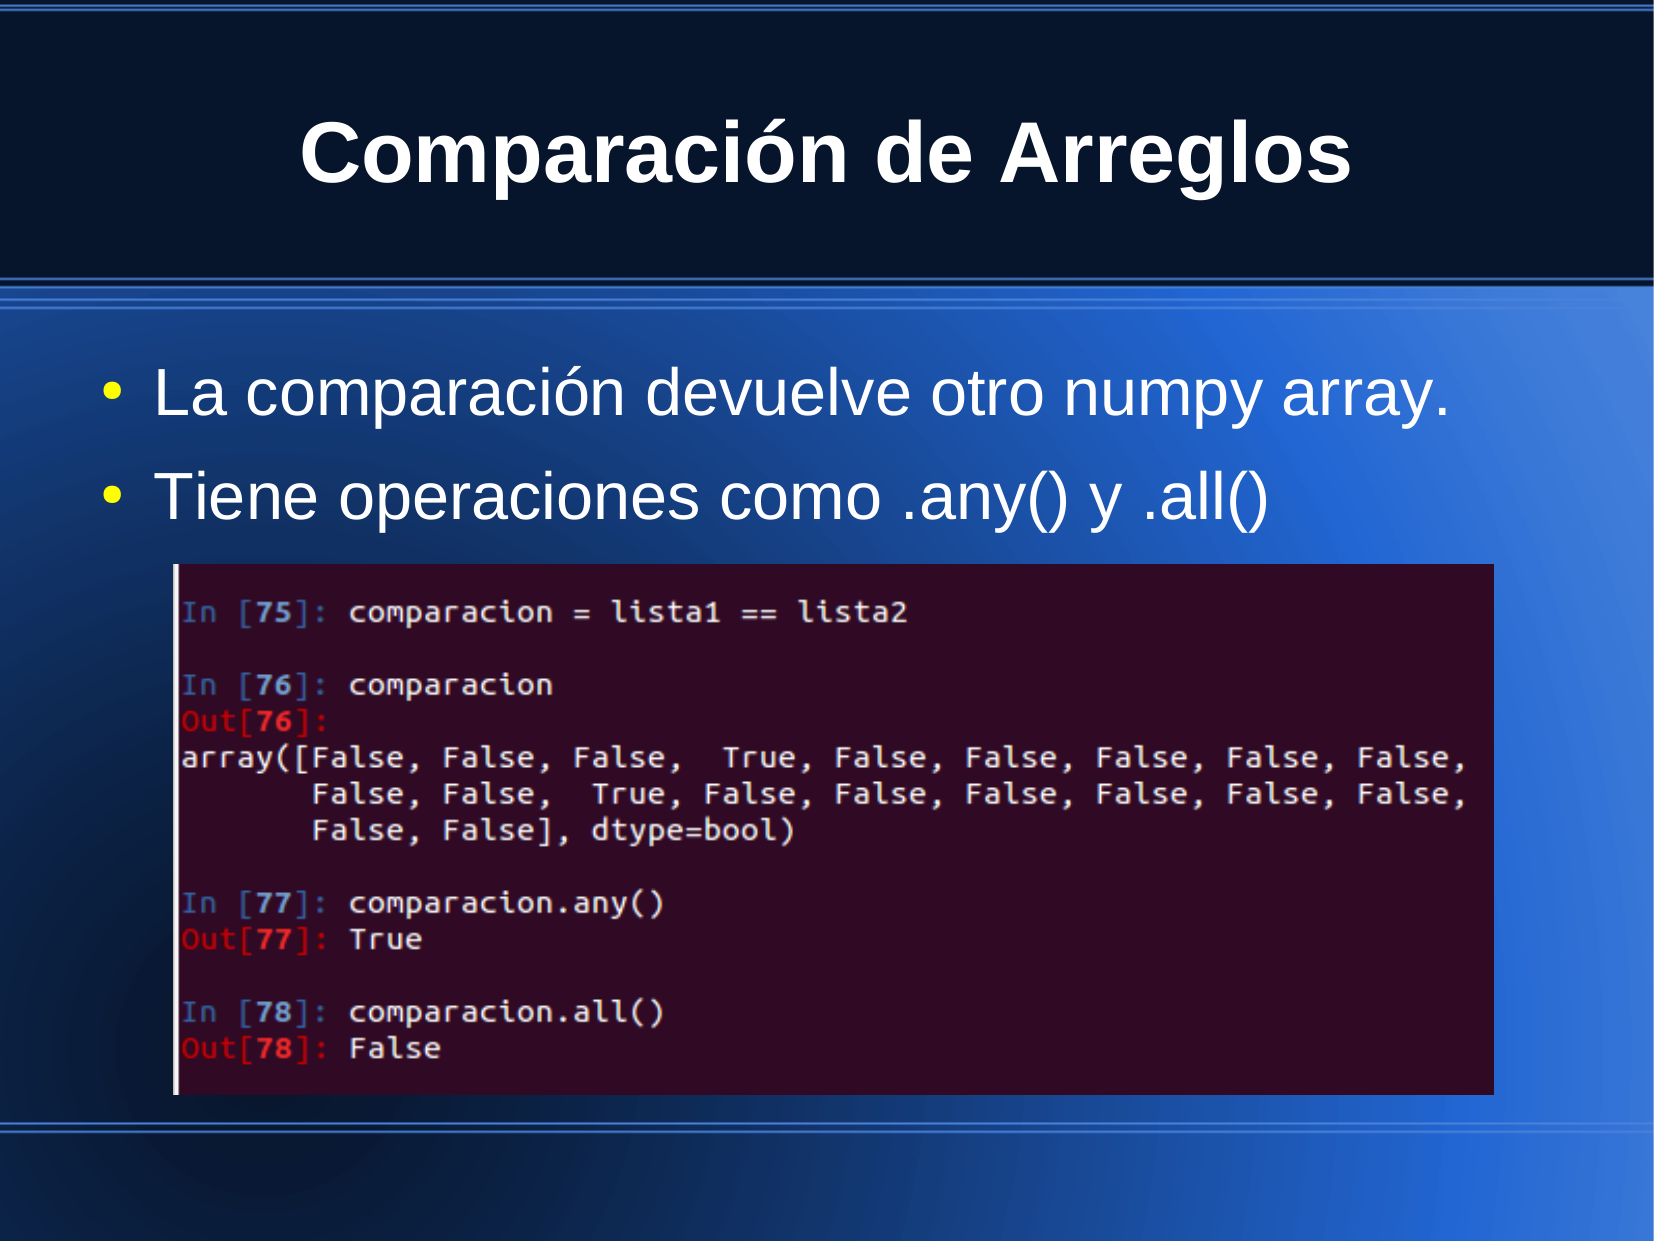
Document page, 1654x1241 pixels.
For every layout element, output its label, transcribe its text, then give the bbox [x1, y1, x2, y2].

picture [0, 0, 1654, 1241]
list La comparación devuelve otro numpy array. Tiene operaciones como .any() y .all() [82, 355, 1571, 1075]
title Comparación de Arreglos [82, 49, 1571, 257]
